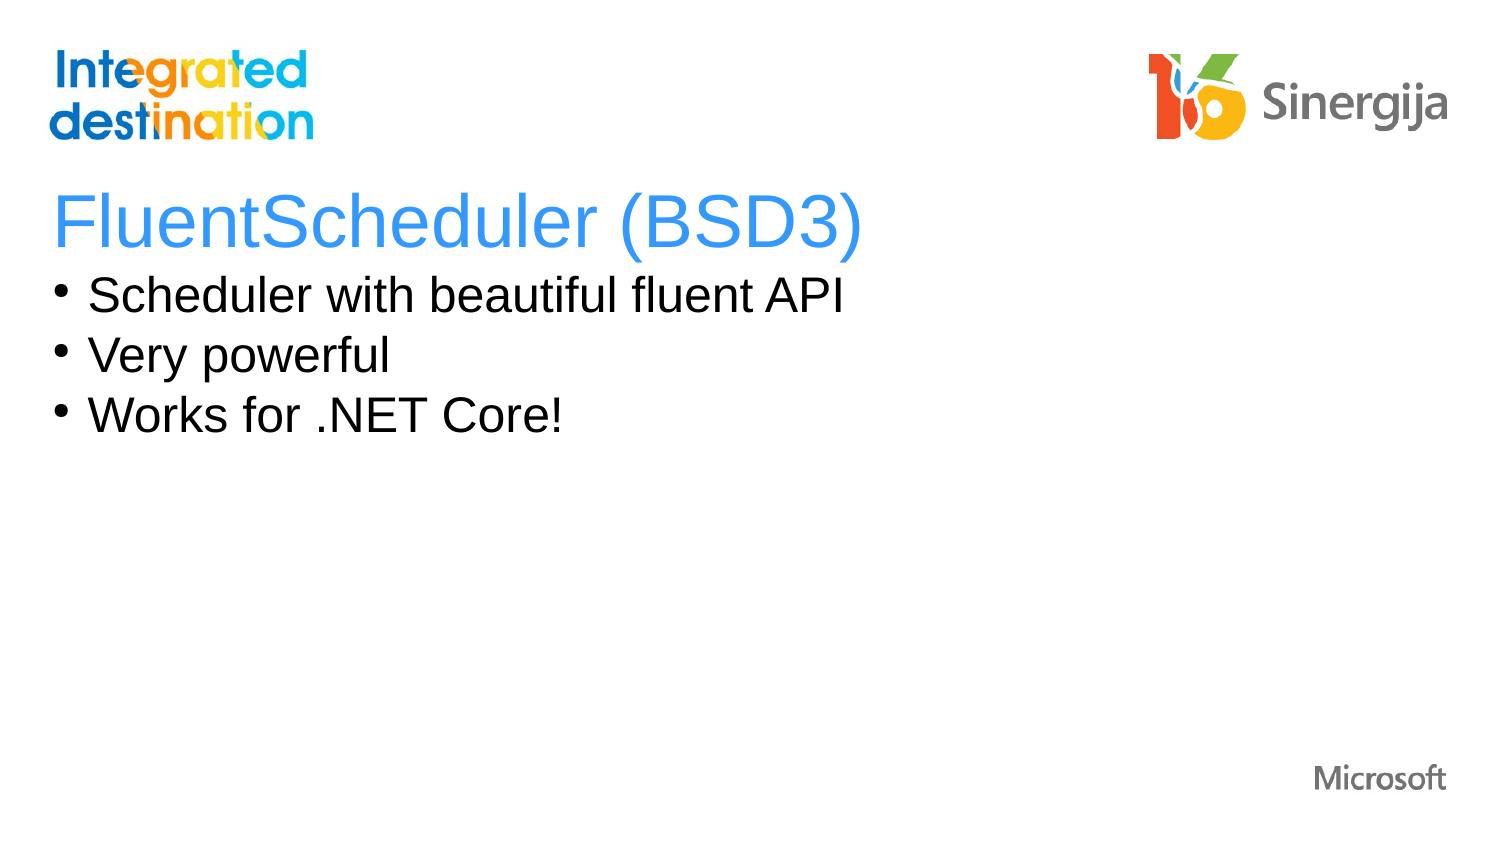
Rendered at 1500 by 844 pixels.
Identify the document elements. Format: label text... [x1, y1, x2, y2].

picture [1315, 764, 1500, 844]
picture [0, 0, 313, 140]
picture [1149, 0, 1500, 140]
text_box FluentScheduler (BSD3) Scheduler with beautiful fluent API Very powerful Works for .NET Core! [37, 165, 1439, 815]
